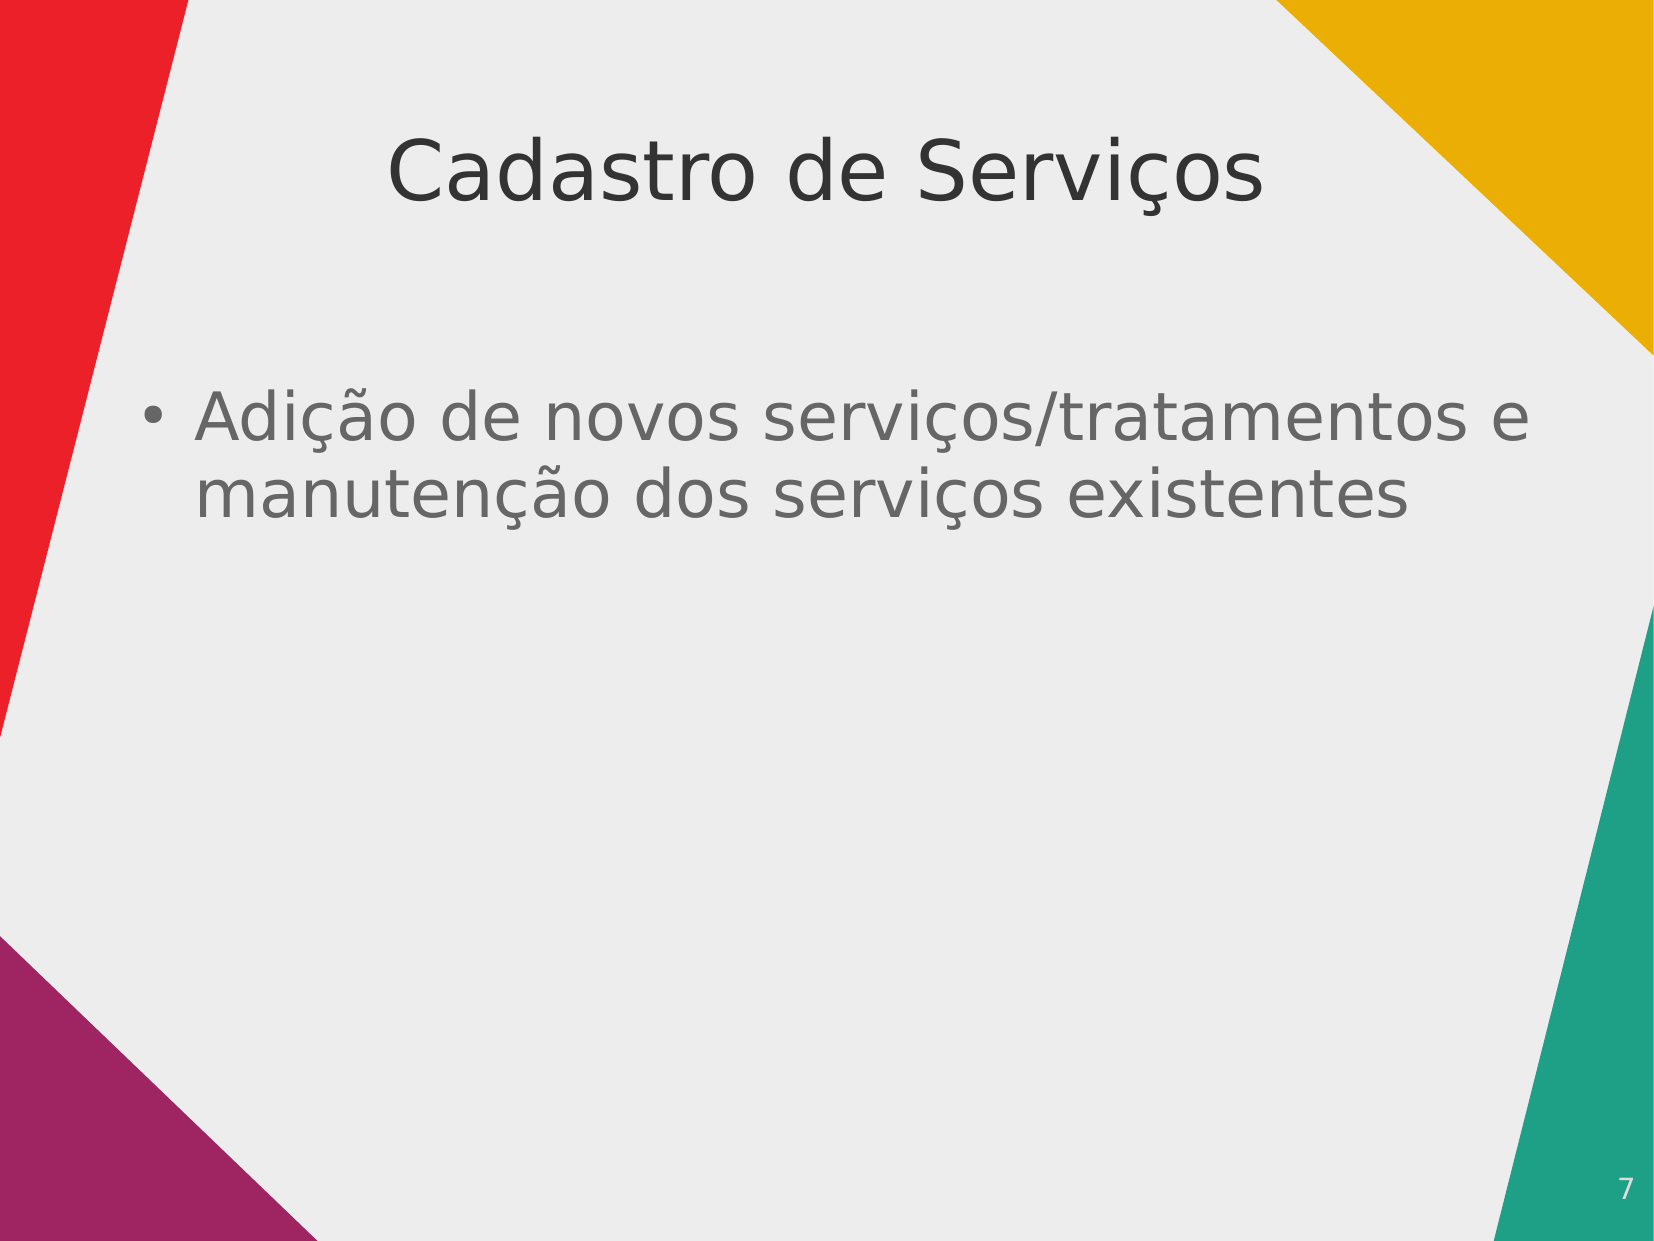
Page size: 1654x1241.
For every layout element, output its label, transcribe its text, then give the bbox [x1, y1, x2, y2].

title Cadastro de Serviços [114, 73, 1539, 271]
list Adição de novos serviços/tratamentos e manutenção dos serviços existentes [123, 377, 1548, 1109]
